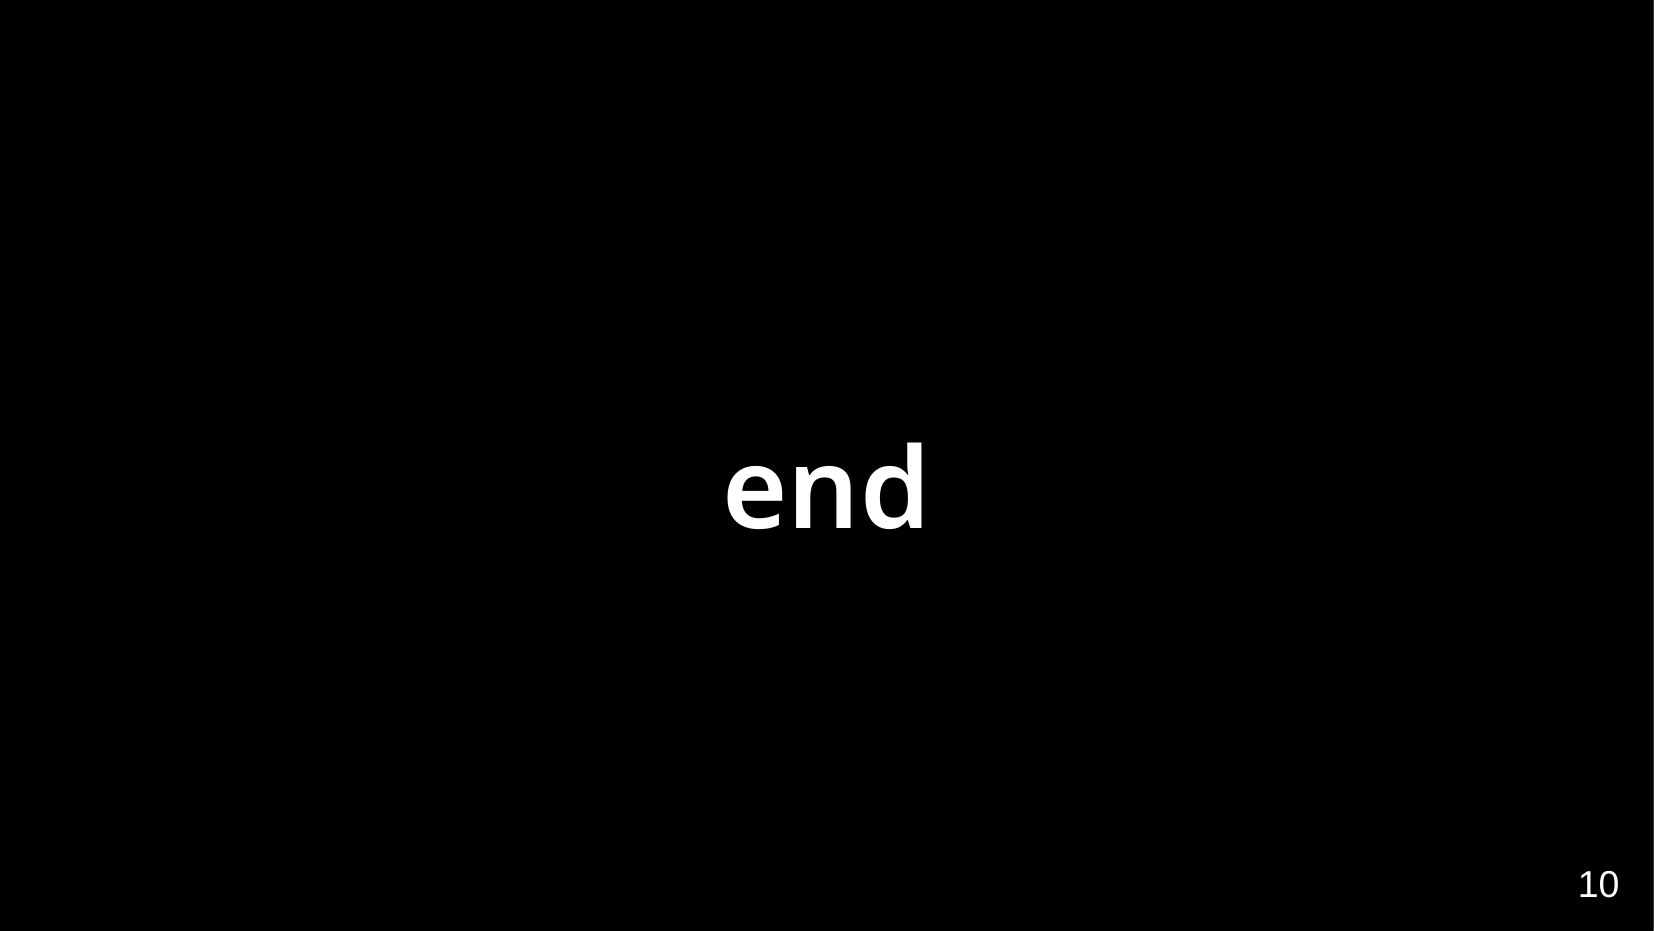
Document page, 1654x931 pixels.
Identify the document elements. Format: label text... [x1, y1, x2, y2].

text_box <number> [1433, 856, 1635, 927]
text_box end [59, 401, 1595, 529]
